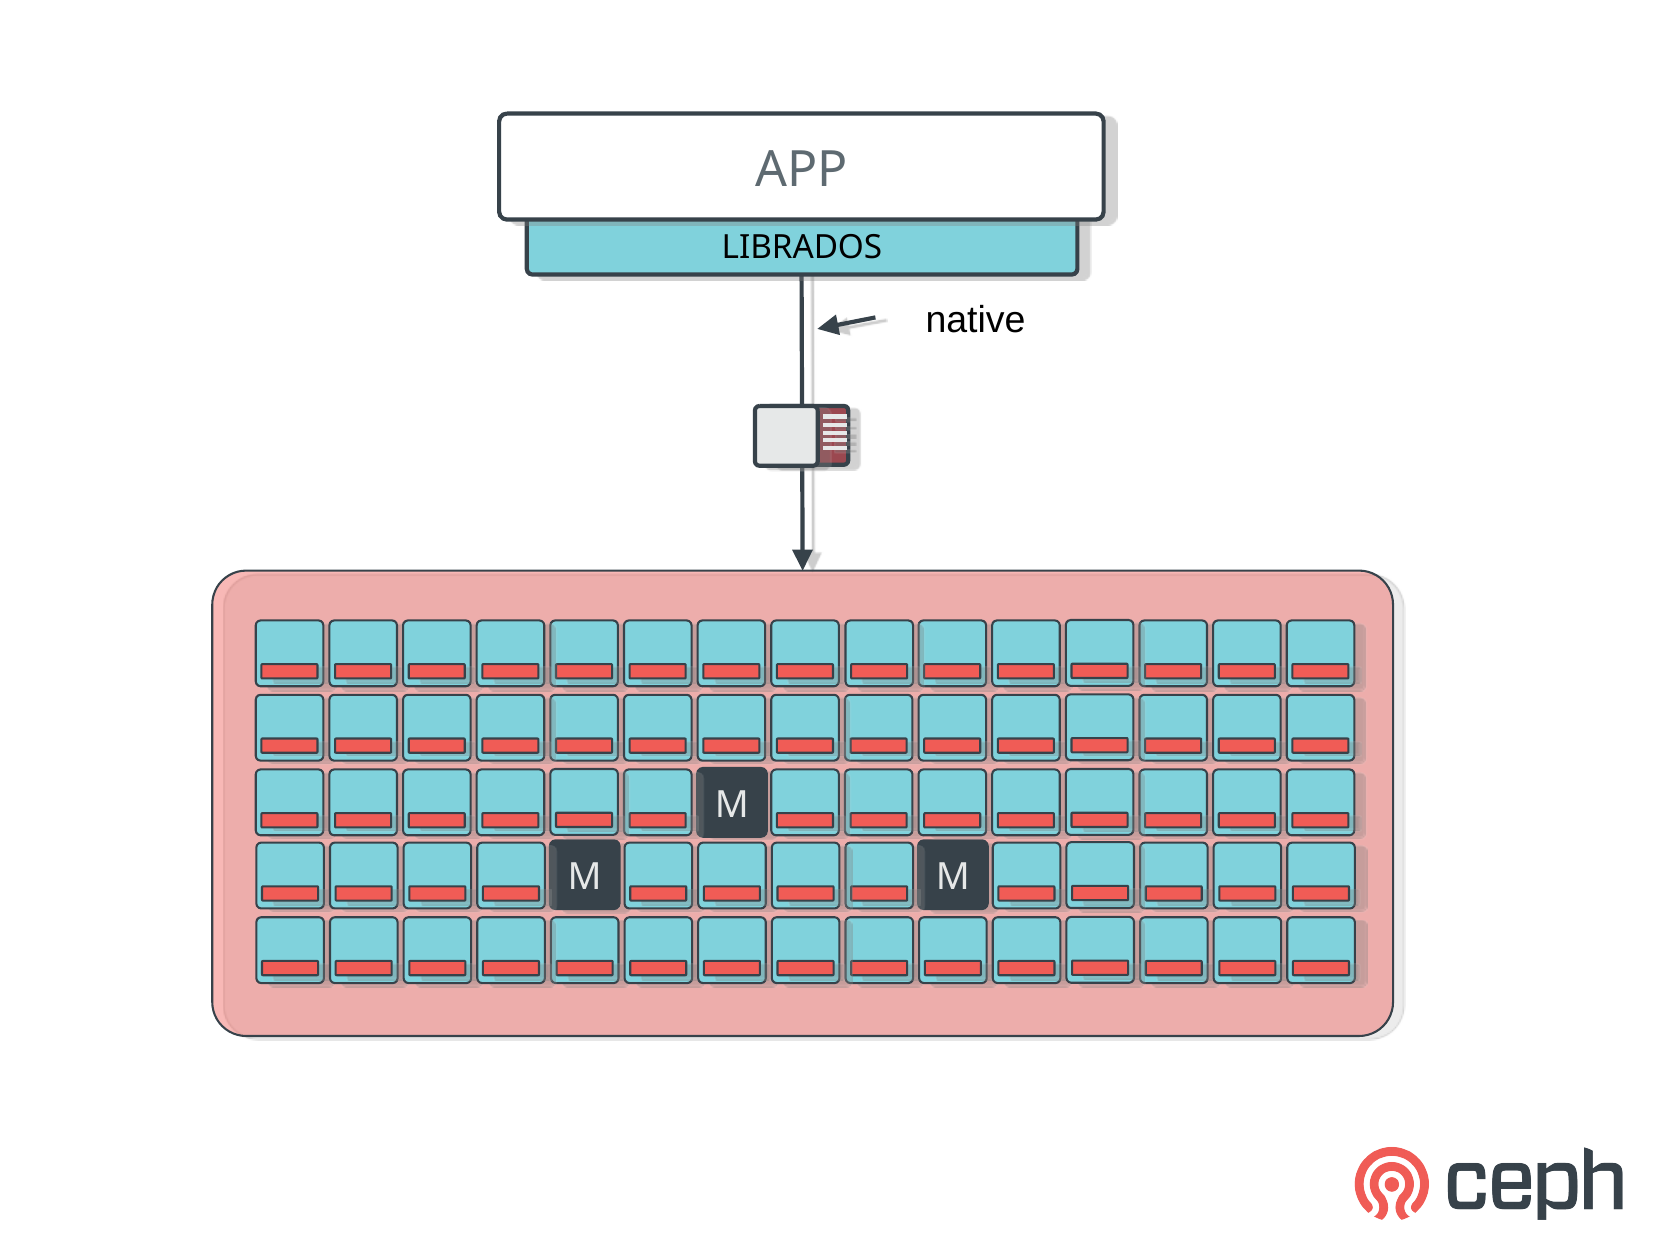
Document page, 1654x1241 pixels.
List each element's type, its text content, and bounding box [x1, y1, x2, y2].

text_box native [875, 287, 1041, 348]
text_box M [698, 769, 766, 836]
picture [1308, 1100, 1654, 1241]
text_box LIBRADOS [526, 220, 1078, 275]
text_box [754, 405, 849, 466]
text_box M [550, 841, 619, 909]
text_box [212, 570, 1394, 1037]
text_box APP [499, 113, 1104, 220]
text_box M [919, 841, 987, 909]
